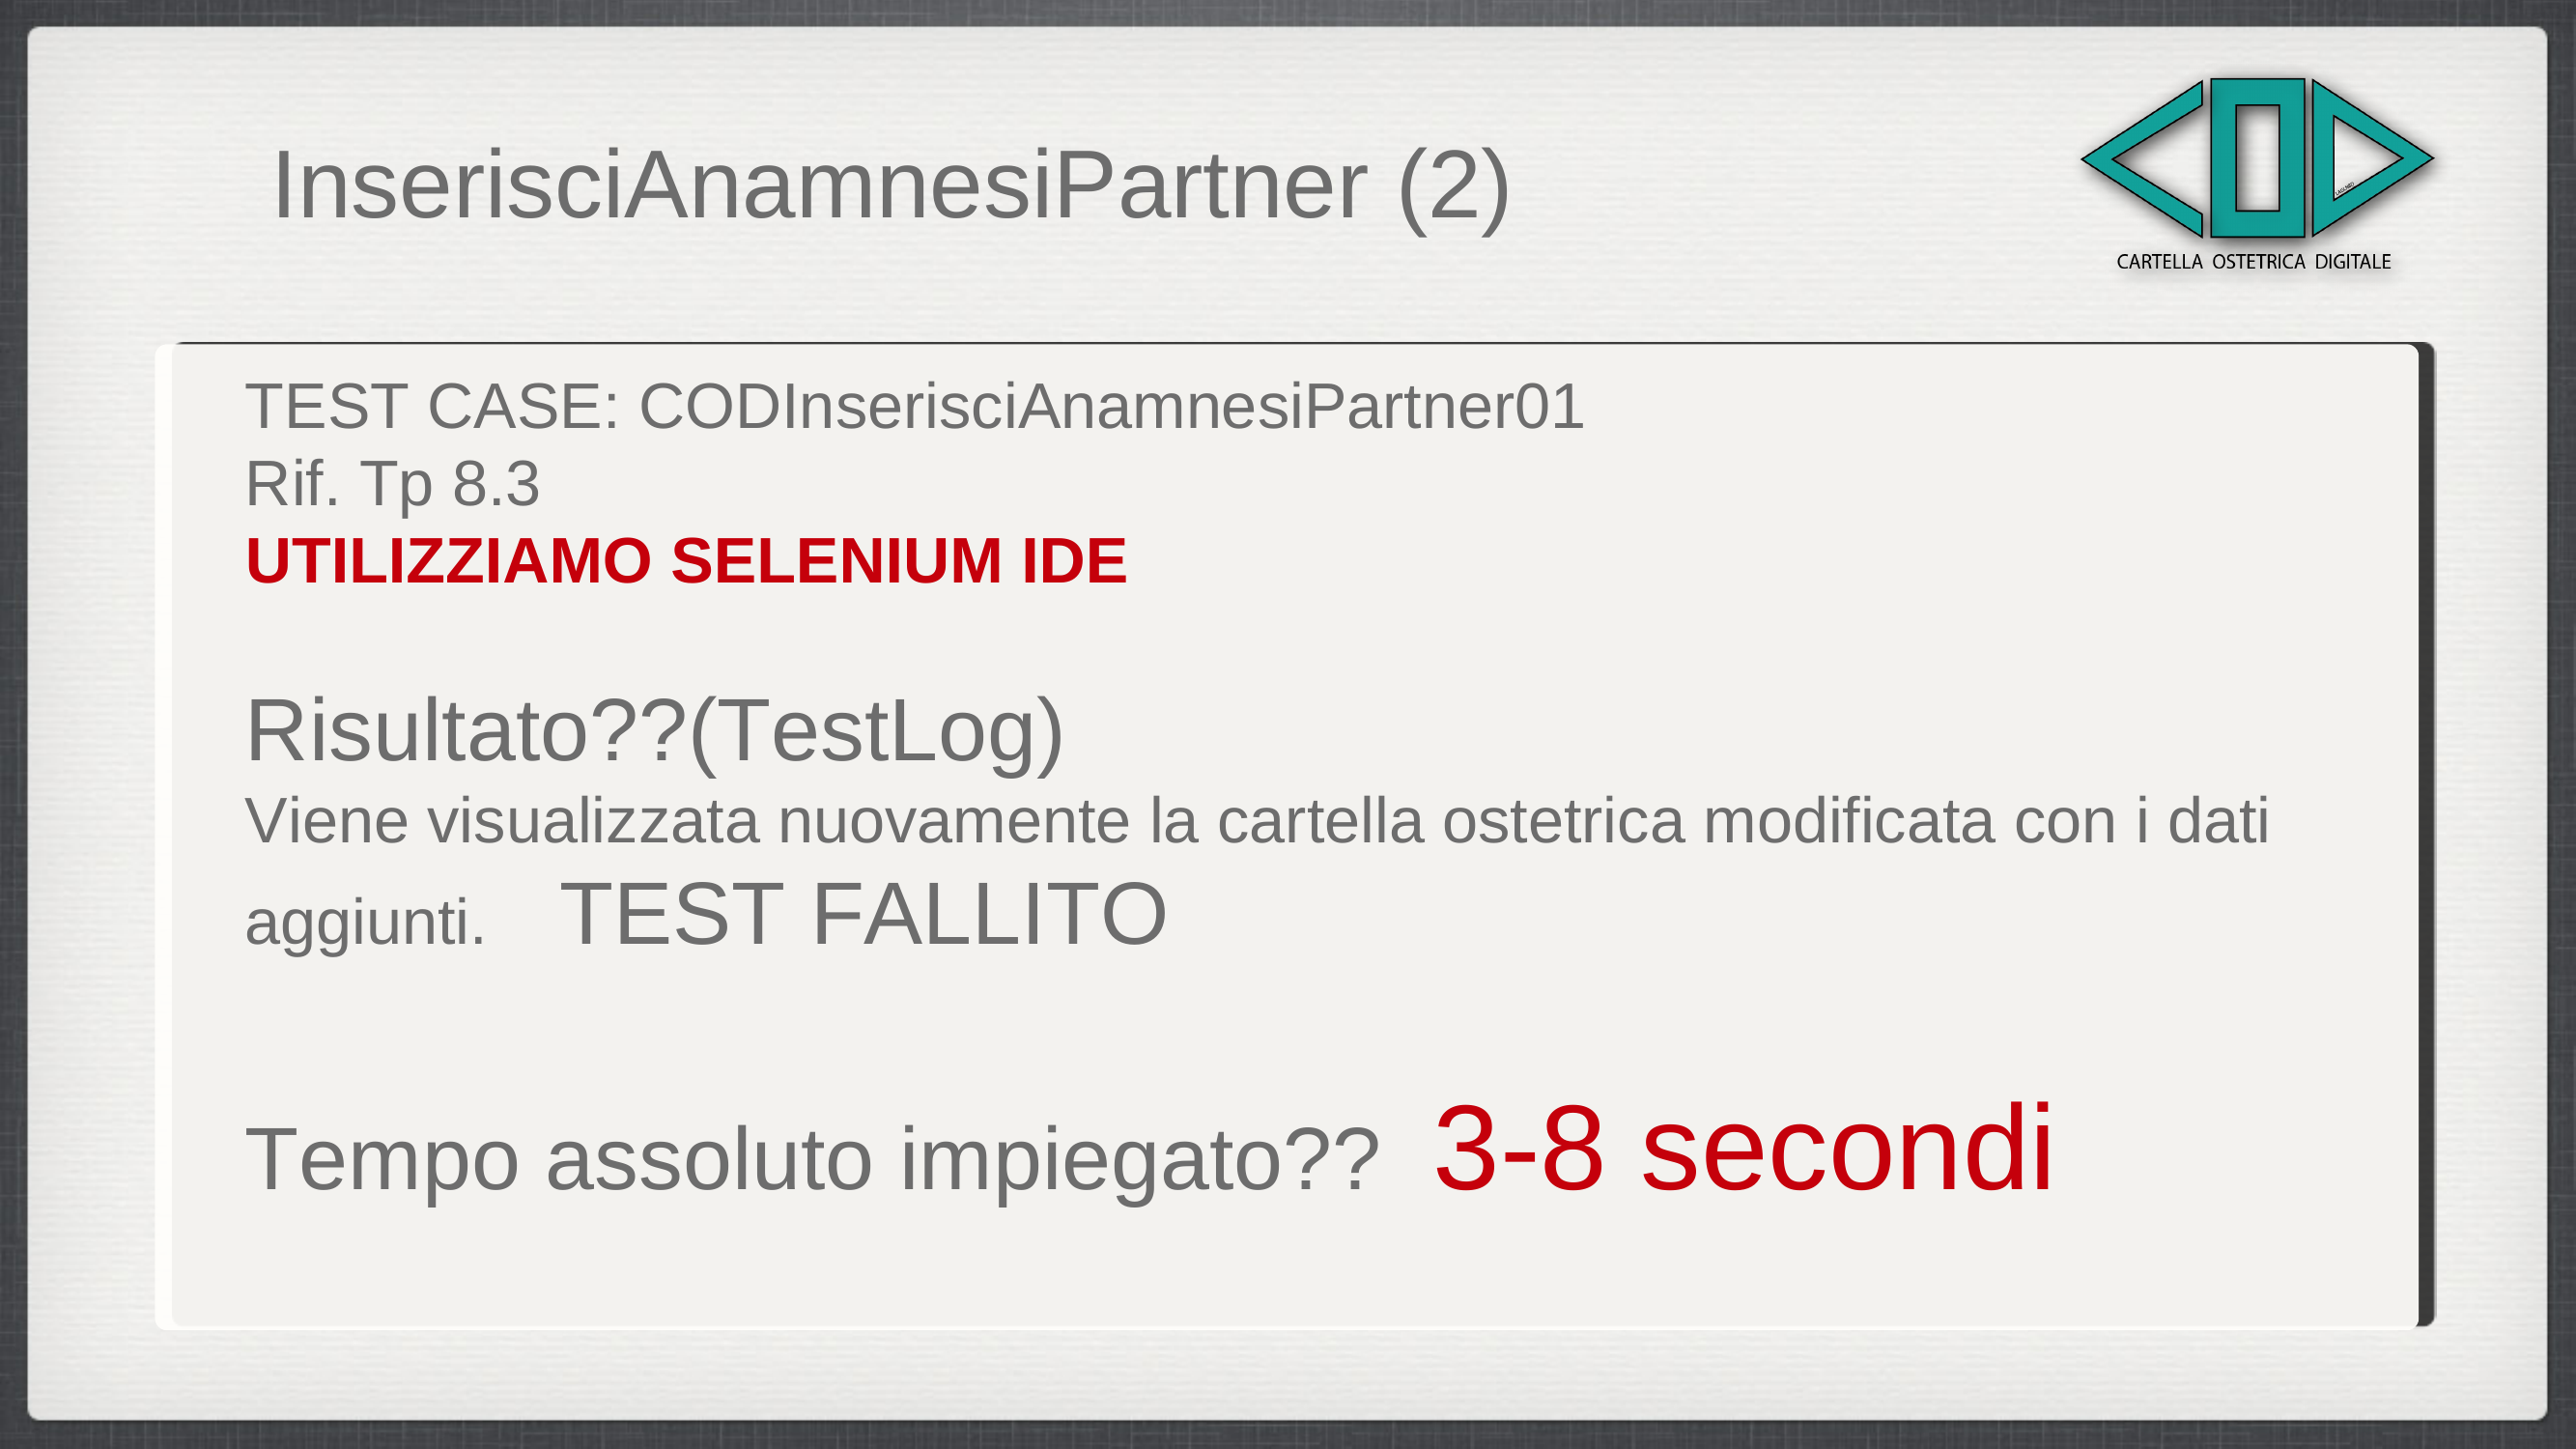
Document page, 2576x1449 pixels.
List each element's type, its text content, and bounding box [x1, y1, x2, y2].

picture [0, 0, 2576, 1449]
text_box InserisciAnamnesiPartner (2) [256, 114, 1968, 244]
text_box TEST CASE: CODInserisciAnamnesiPartner01 Rif. Tp 8.3 UTILIZZIAMO SELENIUM IDE Risultato??(TestLog) Viene visualizzata nuovamente la cartella ostetrica modificata con i dati aggiunti. TEST FALLITO Tempo assoluto impiegato?? 3-8 secondi [228, 354, 2367, 1378]
